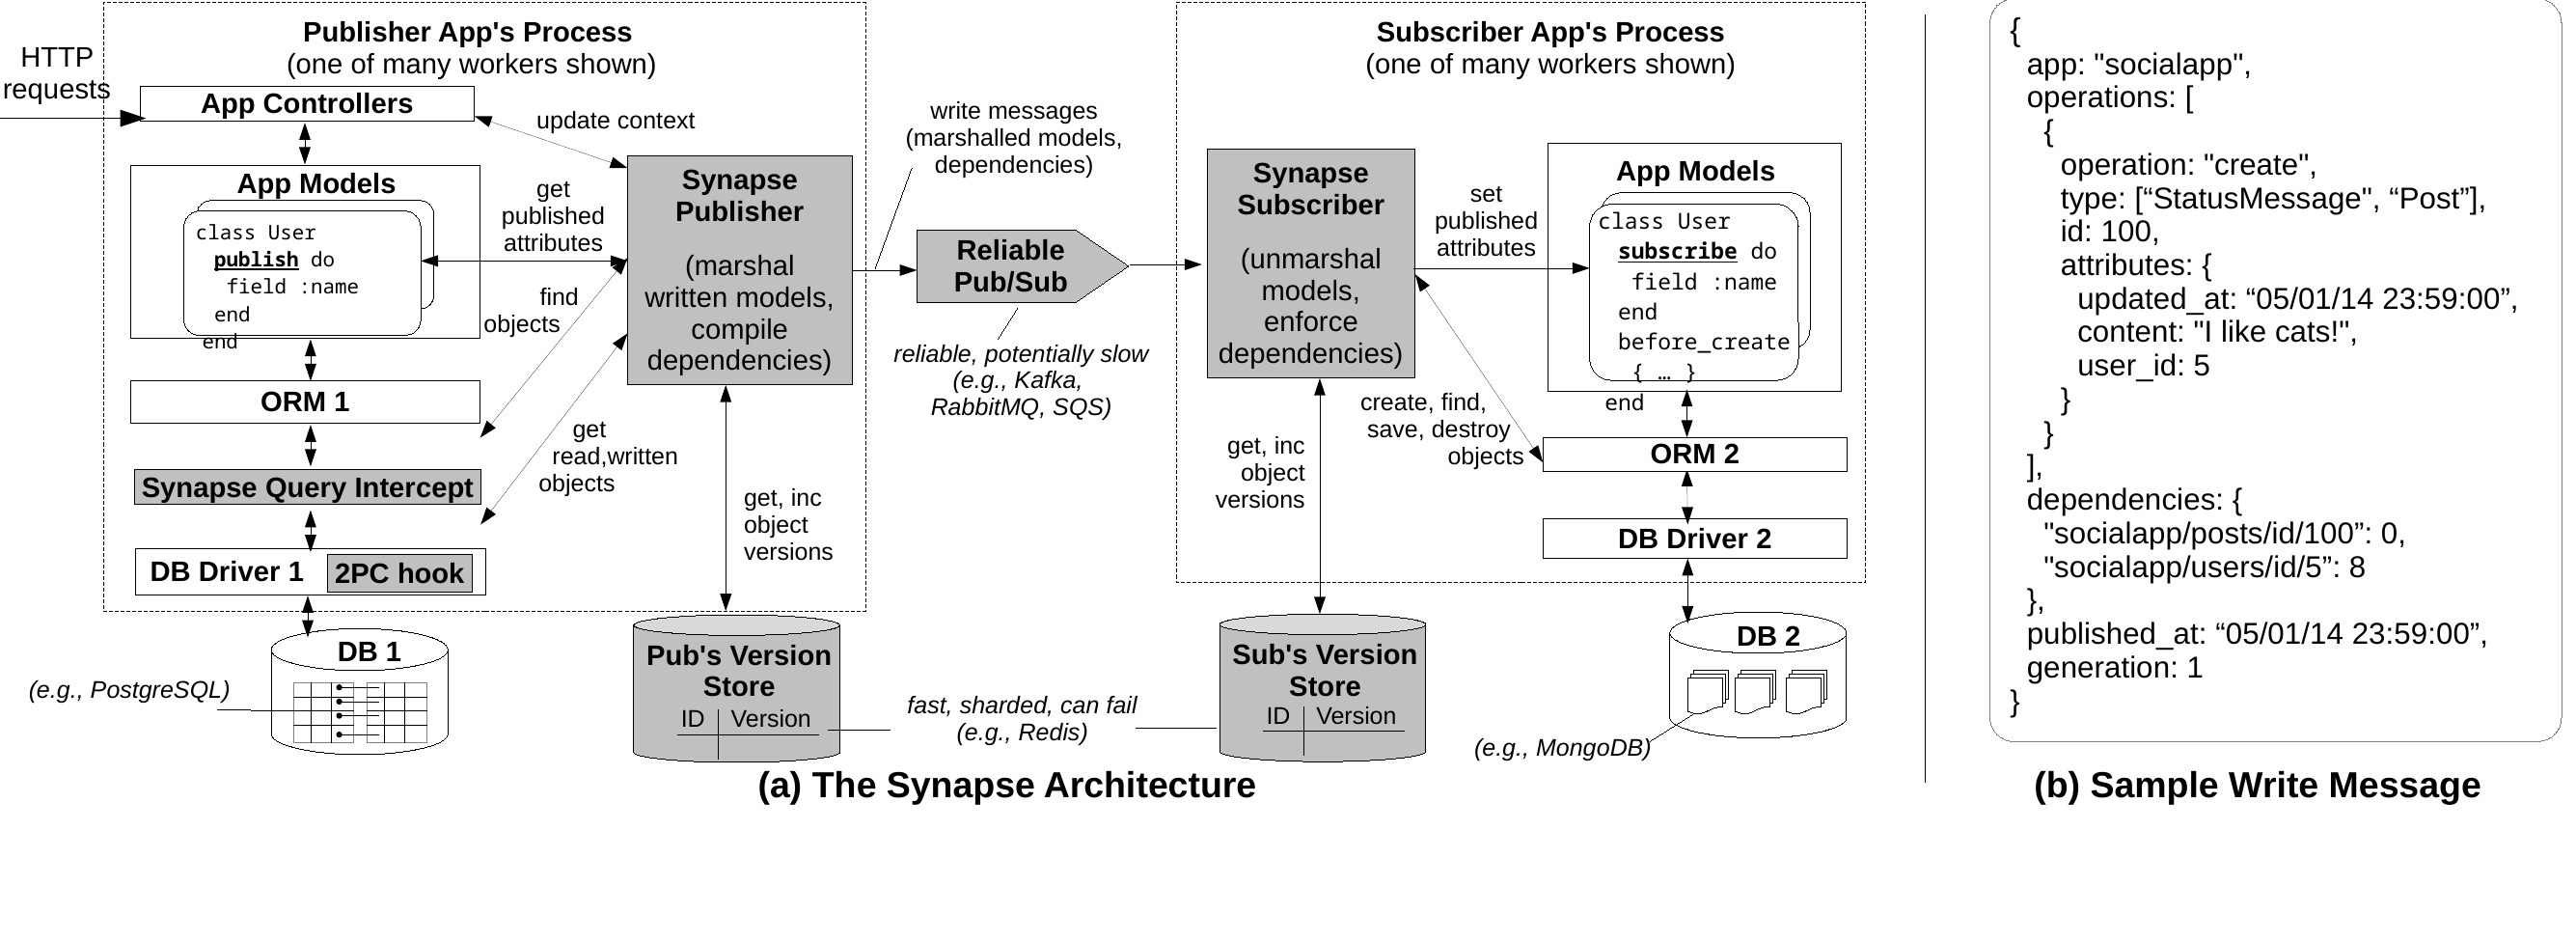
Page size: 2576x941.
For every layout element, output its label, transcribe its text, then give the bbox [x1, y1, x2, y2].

text_box ID [660, 710, 726, 735]
text_box [405, 726, 427, 743]
text_box [312, 698, 331, 710]
text_box update context [509, 99, 724, 142]
text_box [332, 726, 354, 743]
text_box [1219, 626, 1238, 631]
text_box [293, 711, 311, 725]
text_box class User subscribe do field :name end before_create { … } end [1576, 198, 1825, 396]
text_box [385, 711, 404, 725]
text_box [726, 710, 739, 734]
text_box [367, 711, 384, 725]
text_box [405, 698, 427, 710]
text_box write messages (marshalled models, dependencies) [886, 90, 1143, 185]
text_box [820, 626, 840, 632]
text_box Synapse Query Intercept [134, 469, 481, 505]
text_box ID [1276, 709, 1286, 722]
text_box [1786, 670, 1827, 714]
text_box [1408, 626, 1426, 631]
text_box class User publish do field :name end end [176, 210, 441, 351]
text_box [341, 698, 354, 702]
text_box ORM 1 [130, 380, 480, 424]
text_box Pub's Version Store [617, 632, 863, 710]
text_box [587, 698, 874, 762]
text_box [367, 698, 384, 710]
text_box [197, 200, 434, 210]
text_box [385, 726, 404, 743]
text_box 2PC hook [327, 554, 473, 593]
text_box Publisher App's Process (one of many workers shown) [242, 9, 701, 87]
text_box set published attributes [1380, 173, 1594, 268]
text_box get, inc object versions [729, 477, 849, 573]
text_box DB Driver 1 [135, 548, 486, 595]
text_box reliable, potentially slow (e.g., Kafka, RabbitMQ, SQS) [857, 332, 1187, 429]
text_box [332, 711, 354, 725]
text_box Sub's Version Store [1202, 631, 1448, 709]
text_box Subscriber App's Process (one of many workers shown) [1318, 9, 1784, 87]
text_box App Models [222, 160, 411, 207]
text_box [385, 698, 404, 710]
text_box (e.g., MongoDB) [1460, 727, 1709, 770]
text_box Synapse Publisher (marshal written models, compile dependencies) [627, 155, 853, 385]
text_box get published attributes [447, 168, 627, 264]
text_box [332, 682, 354, 697]
text_box find objects [451, 276, 597, 345]
text_box [367, 726, 384, 743]
text_box [332, 698, 354, 710]
text_box DB 2 [1722, 613, 1829, 660]
text_box [1219, 709, 1426, 762]
text_box get read,written objects [524, 408, 694, 505]
text_box ID [1246, 709, 1311, 732]
text_box [405, 711, 427, 725]
text_box (b) Sample Write Message [2019, 758, 2575, 813]
text_box [1311, 709, 1324, 731]
text_box [1735, 670, 1776, 714]
text_box Version [739, 710, 804, 735]
text_box fast, sharded, can fail (e.g., Redis) [883, 684, 1163, 754]
text_box Version [1324, 709, 1389, 732]
text_box get, inc object versions [1201, 425, 1320, 521]
text_box [312, 711, 331, 725]
text_box [733, 710, 739, 724]
text_box (e.g., PostgreSQL) [14, 669, 281, 711]
text_box { app: "socialapp", operations: [ { operation: "create", type: [“StatusMessage", “Post”], id: 100, attributes: { updated_at: “05/01/14 23:59:00”, content: "I like cats!", user_id: 5 } } ], dependencies: { "socialapp/posts/id/100”: 0, "socialapp/users/id/5”: 8 }, published_at: “05/01/14 23:59:00”, generation: 1 } [1995, 4, 2576, 728]
text_box ORM 2 [1544, 437, 1848, 472]
text_box [293, 726, 311, 743]
text_box [405, 682, 427, 697]
text_box HTTP requests [0, 34, 137, 112]
text_box [367, 682, 384, 697]
text_box [1687, 670, 1729, 714]
text_box DB 1 [322, 628, 456, 675]
text_box App Controllers [140, 86, 475, 122]
text_box create, find, save, destroy objects [1292, 381, 1544, 478]
text_box [293, 698, 311, 710]
text_box App Models [1537, 148, 1855, 250]
text_box (a) The Synapse Architecture [743, 758, 1294, 814]
text_box ID [691, 712, 700, 725]
text_box [312, 682, 331, 697]
text_box DB Driver 2 [1543, 518, 1848, 559]
text_box [633, 625, 653, 632]
text_box [385, 682, 404, 697]
text_box Synapse Subscriber (unmarshal models, enforce dependencies) [1207, 149, 1415, 378]
text_box [312, 726, 331, 743]
text_box [293, 682, 311, 697]
text_box Reliable Pub/Sub [917, 230, 1129, 303]
text_box [1320, 709, 1324, 719]
